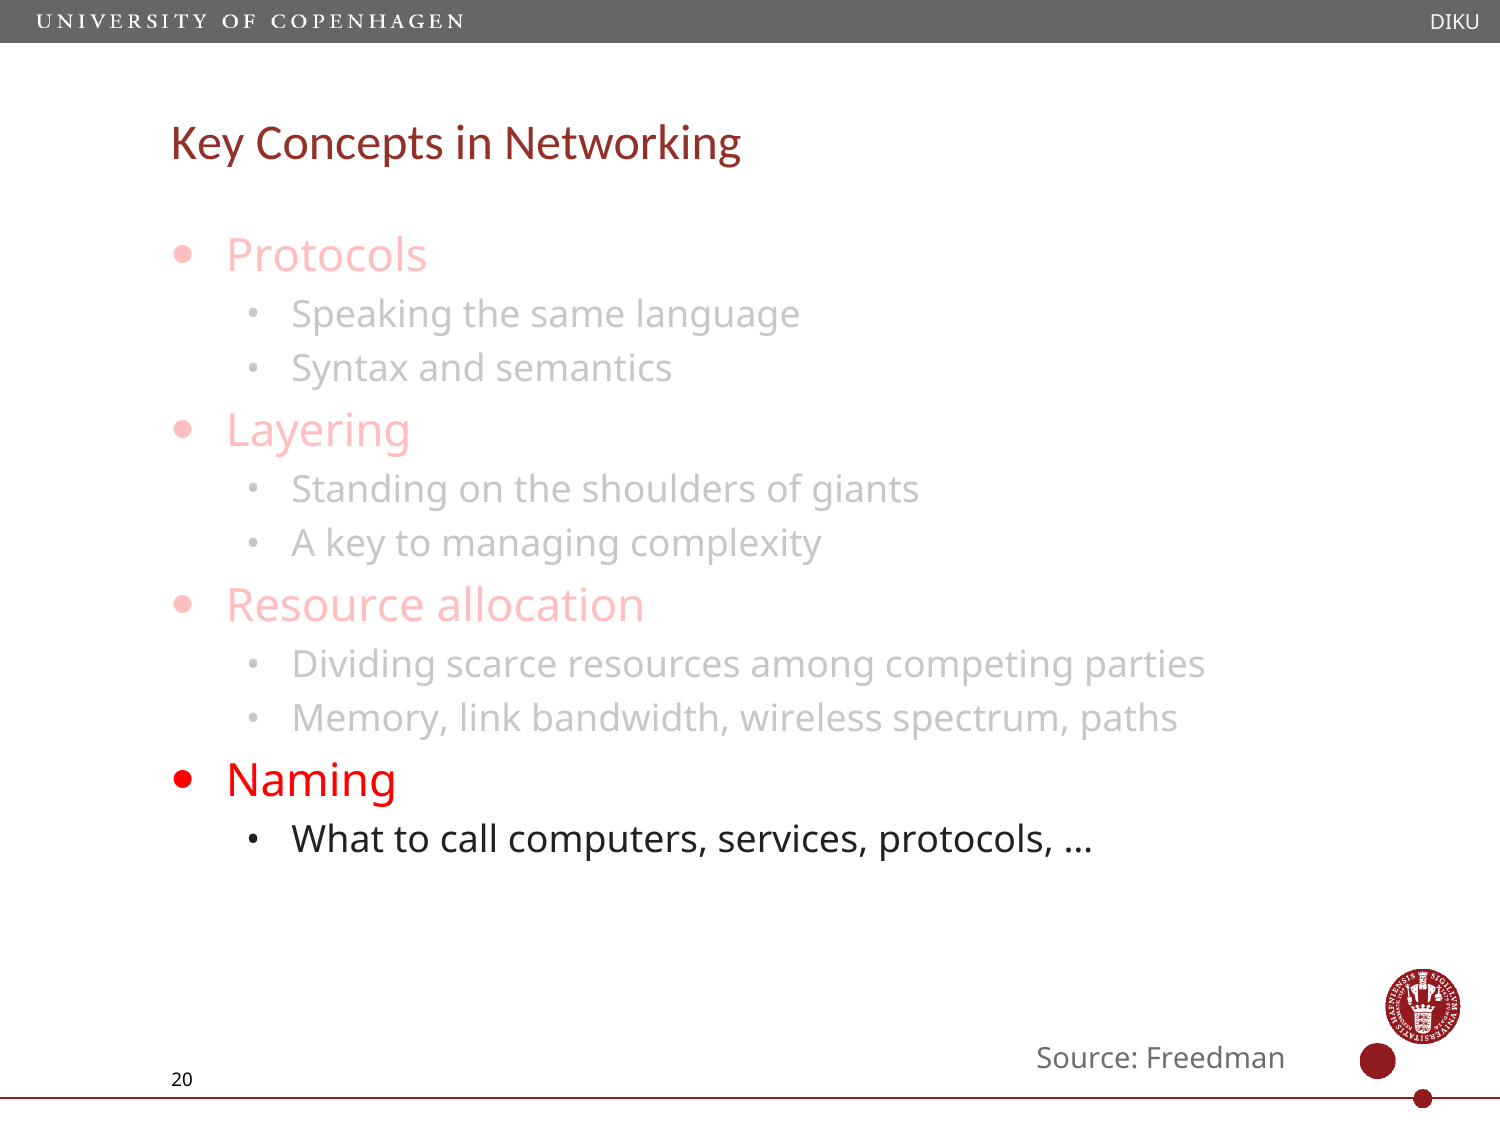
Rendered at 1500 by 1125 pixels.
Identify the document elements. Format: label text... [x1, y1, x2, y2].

picture [0, 910, 1500, 1122]
text_box Source: Freedman [1021, 1031, 1341, 1083]
text_box Key Concepts in Networking [171, 75, 1329, 171]
text_box [150, 210, 1381, 751]
text_box Protocols Speaking the same language Syntax and semantics Layering Standing on the shoulders of giants A key to managing complexity Resource allocation Dividing scarce resources among competing parties Memory, link bandwidth, wireless spectrum, paths Naming What to call computers, services, protocols, … [171, 751, 1329, 900]
text_box <number> [171, 1067, 522, 1092]
text_box DIKU [469, 0, 1495, 43]
